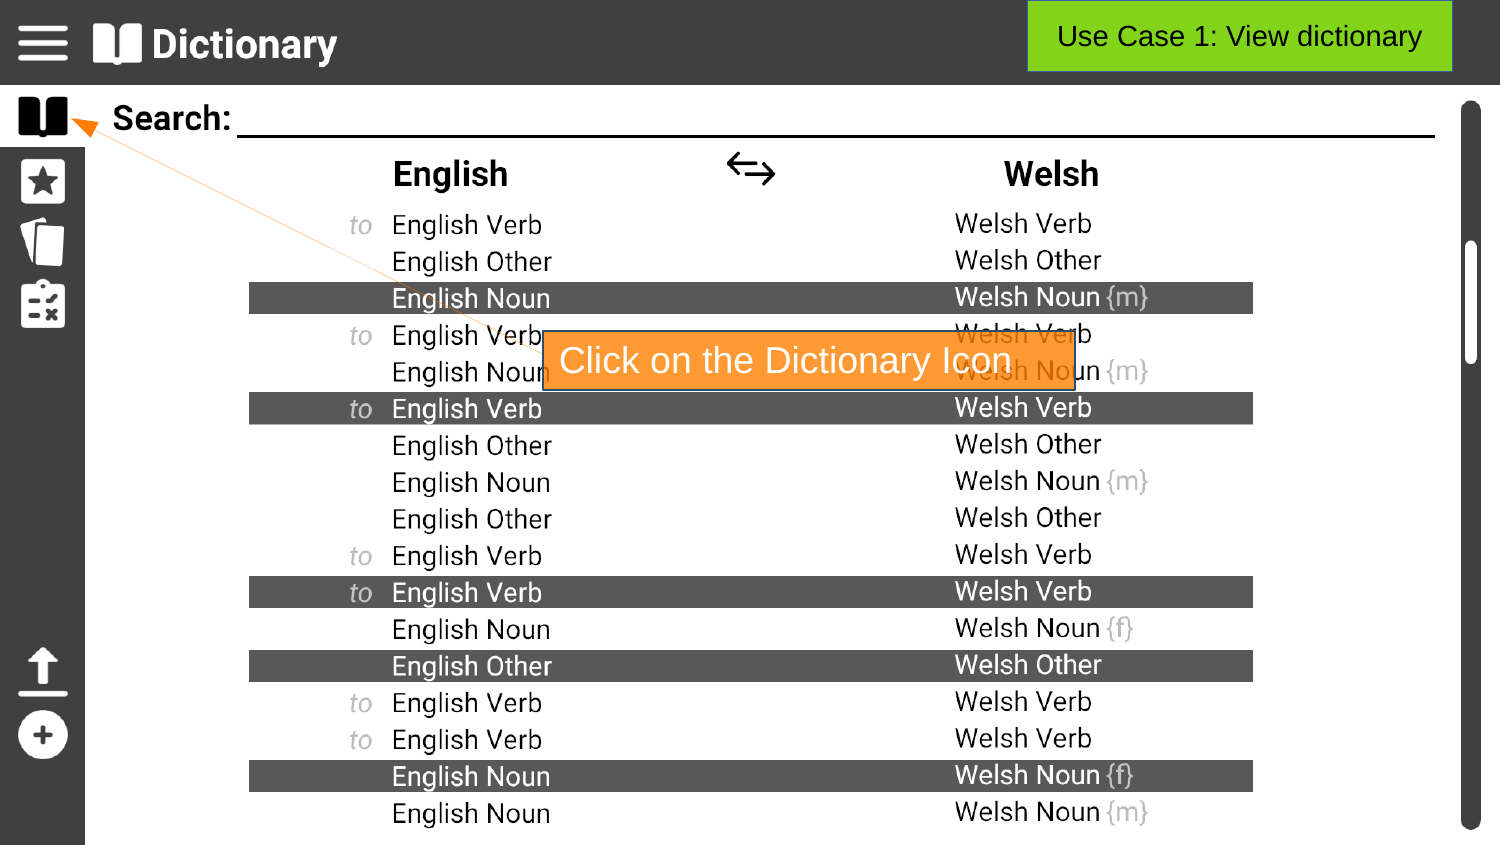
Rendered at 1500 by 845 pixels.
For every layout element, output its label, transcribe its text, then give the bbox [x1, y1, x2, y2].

text_box Click on the Dictionary Icon [543, 330, 1075, 390]
picture [0, 0, 1500, 845]
text_box Use Case 1: View dictionary [1027, 0, 1453, 72]
